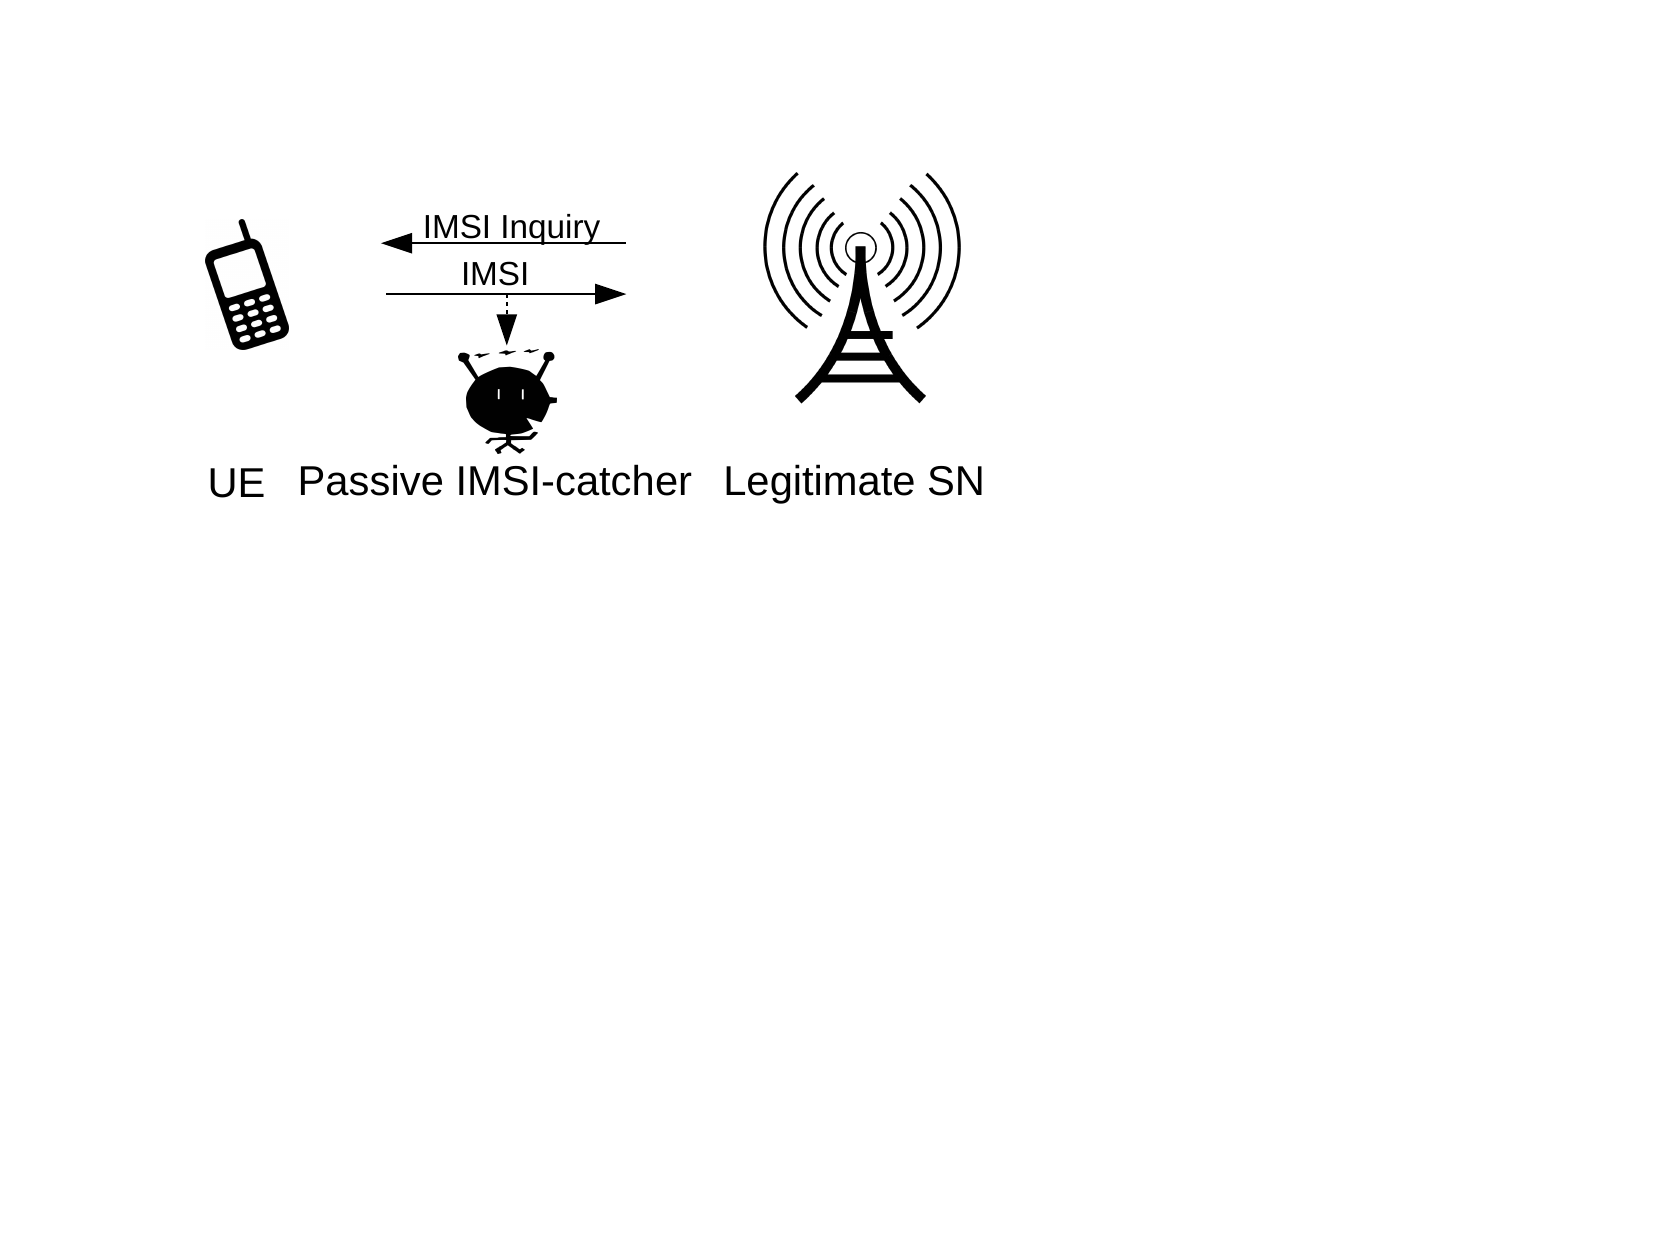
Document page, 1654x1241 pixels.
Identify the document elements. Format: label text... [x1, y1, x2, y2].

picture [205, 219, 289, 350]
text_box Legitimate SN [708, 450, 1009, 513]
text_box IMSI [446, 248, 554, 301]
text_box Passive IMSI-catcher [255, 450, 736, 512]
text_box UE [192, 452, 283, 515]
picture [762, 170, 965, 409]
text_box IMSI Inquiry [408, 200, 632, 254]
picture [458, 349, 557, 454]
